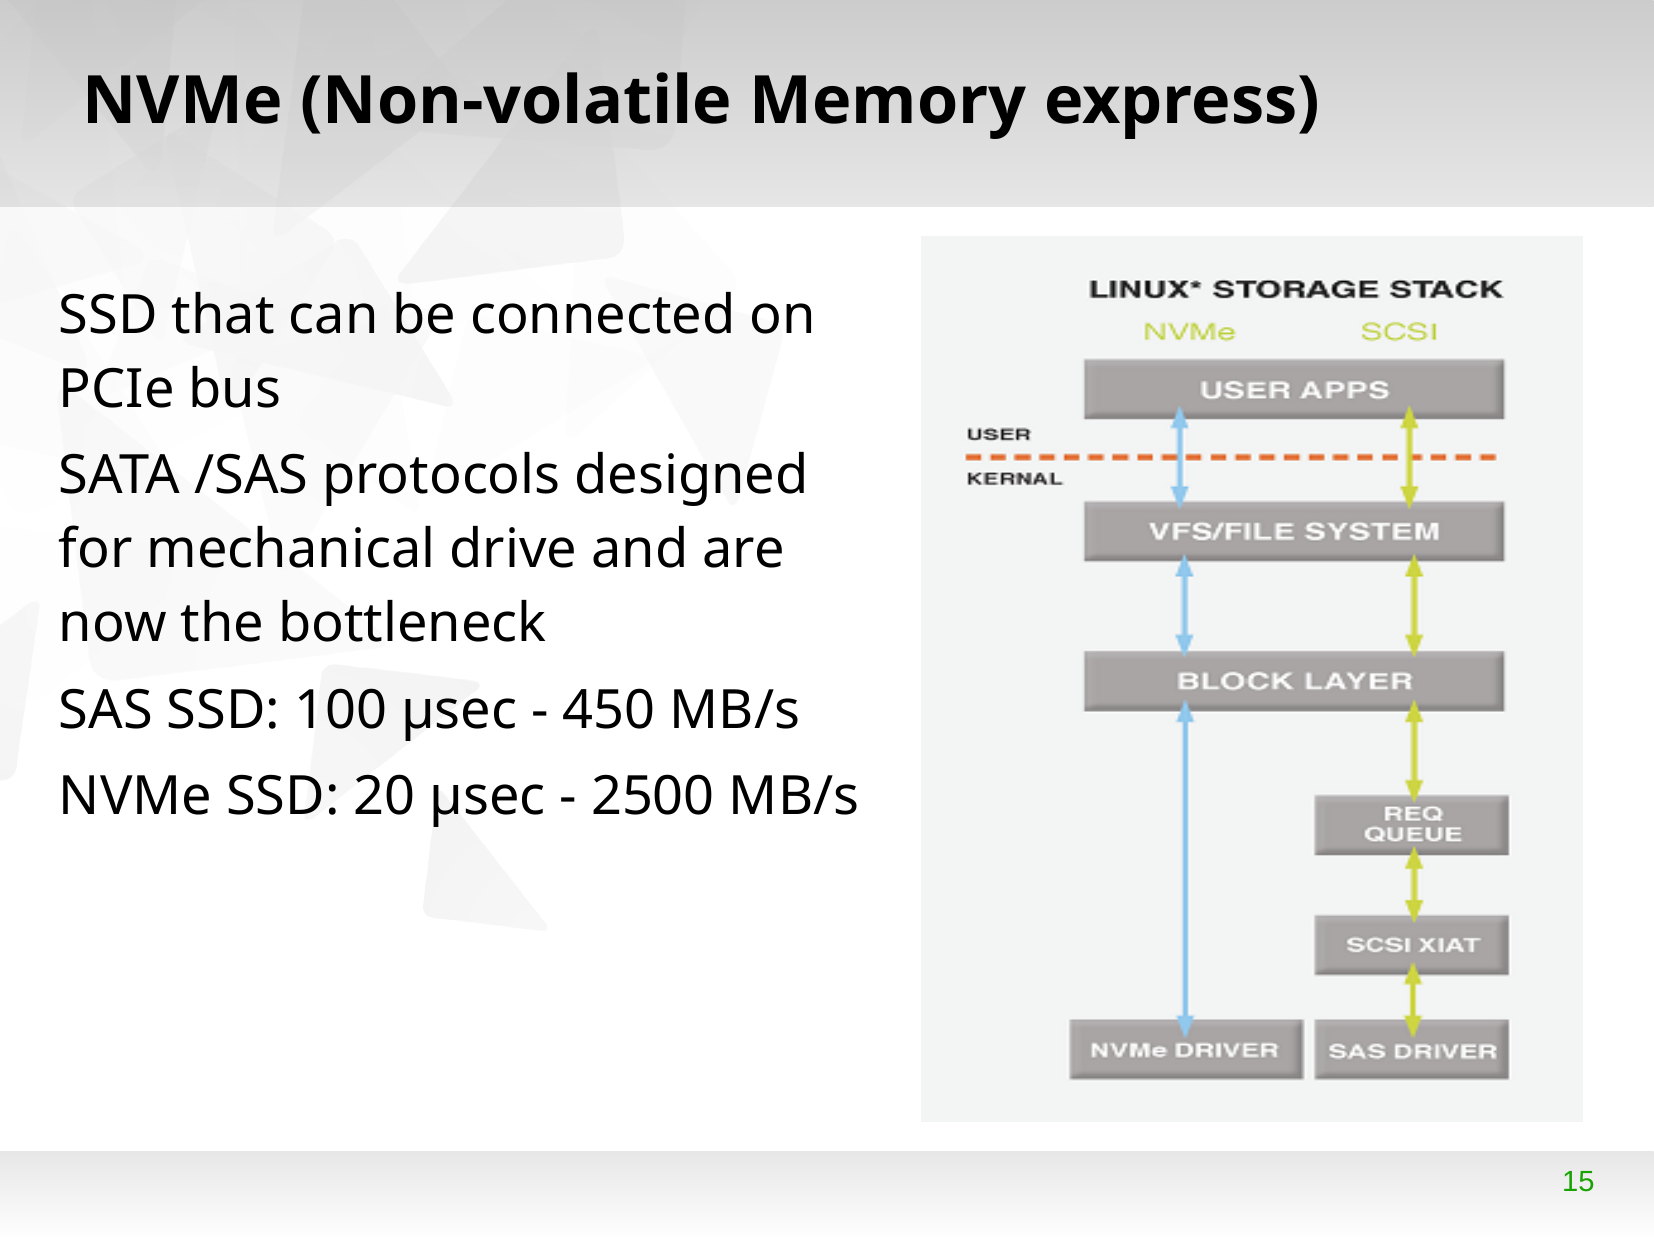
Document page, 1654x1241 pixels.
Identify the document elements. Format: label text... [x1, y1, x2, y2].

list SSD that can be connected on PCIe bus SATA /SAS protocols designed for mechanical drive and are now the bottleneck SAS SSD: 100 μsec - 450 MB/s NVMe SSD: 20 μsec - 2500 MB/s [59, 188, 875, 1052]
title NVMe (Non-volatile Memory express) [82, 23, 1619, 172]
picture [921, 236, 1583, 1123]
picture [0, 0, 783, 931]
